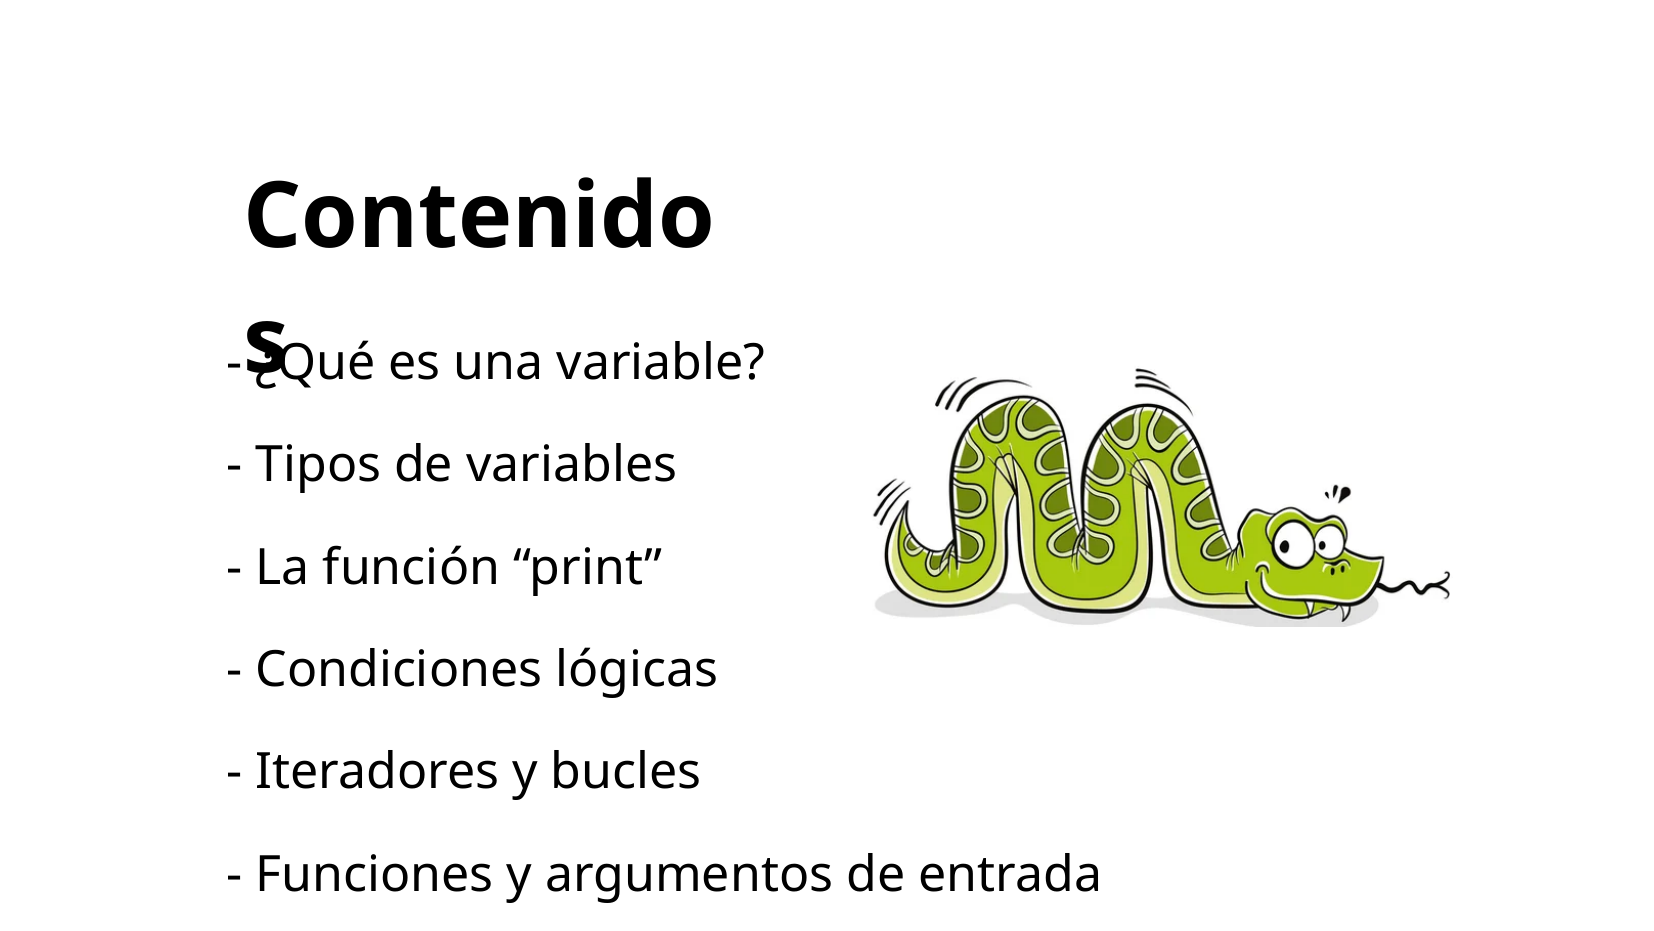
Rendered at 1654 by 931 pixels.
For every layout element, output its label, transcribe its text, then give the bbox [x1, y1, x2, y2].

text_box Contenidos [228, 142, 745, 216]
picture [844, 335, 1458, 627]
text_box - ¿Qué es una variable? - Tipos de variables - La función “print” - Condiciones lógicas - Iteradores y bucles - Funciones y argumentos de entrada - Tu primer script. [211, 216, 1295, 906]
